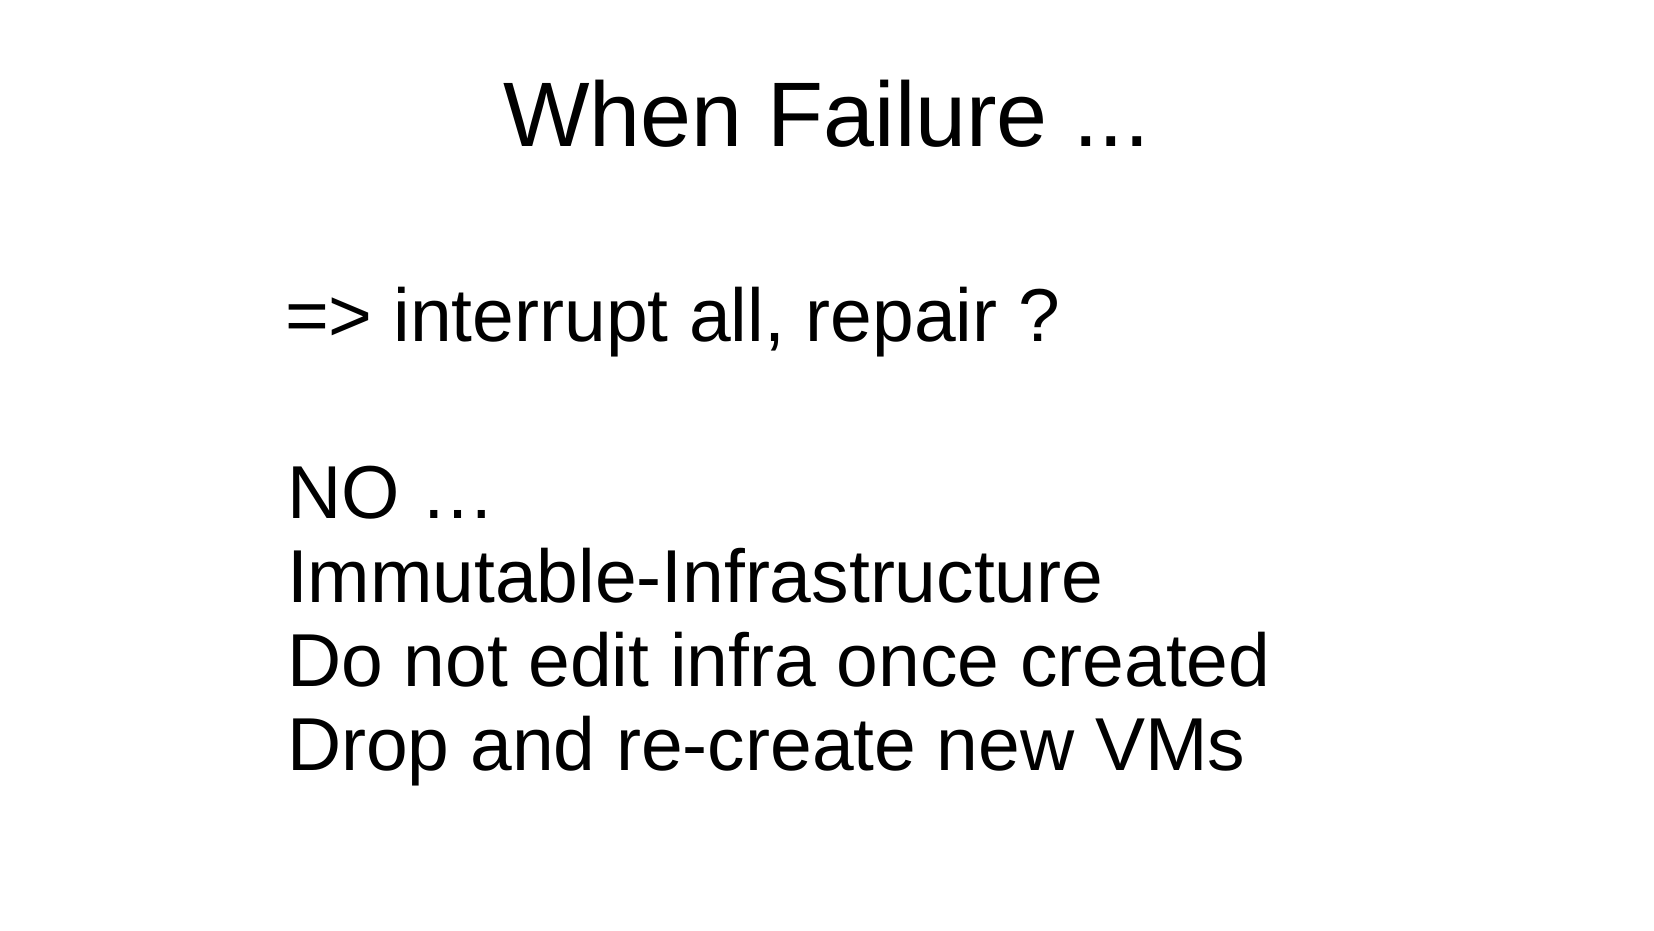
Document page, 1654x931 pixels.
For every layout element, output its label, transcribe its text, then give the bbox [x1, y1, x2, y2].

text_box => interrupt all, repair ? [270, 265, 1447, 365]
title When Failure ... [82, 37, 1571, 193]
text_box NO … Immutable-Infrastructure Do not edit infra once created Drop and re-create new VMs [272, 442, 1286, 794]
